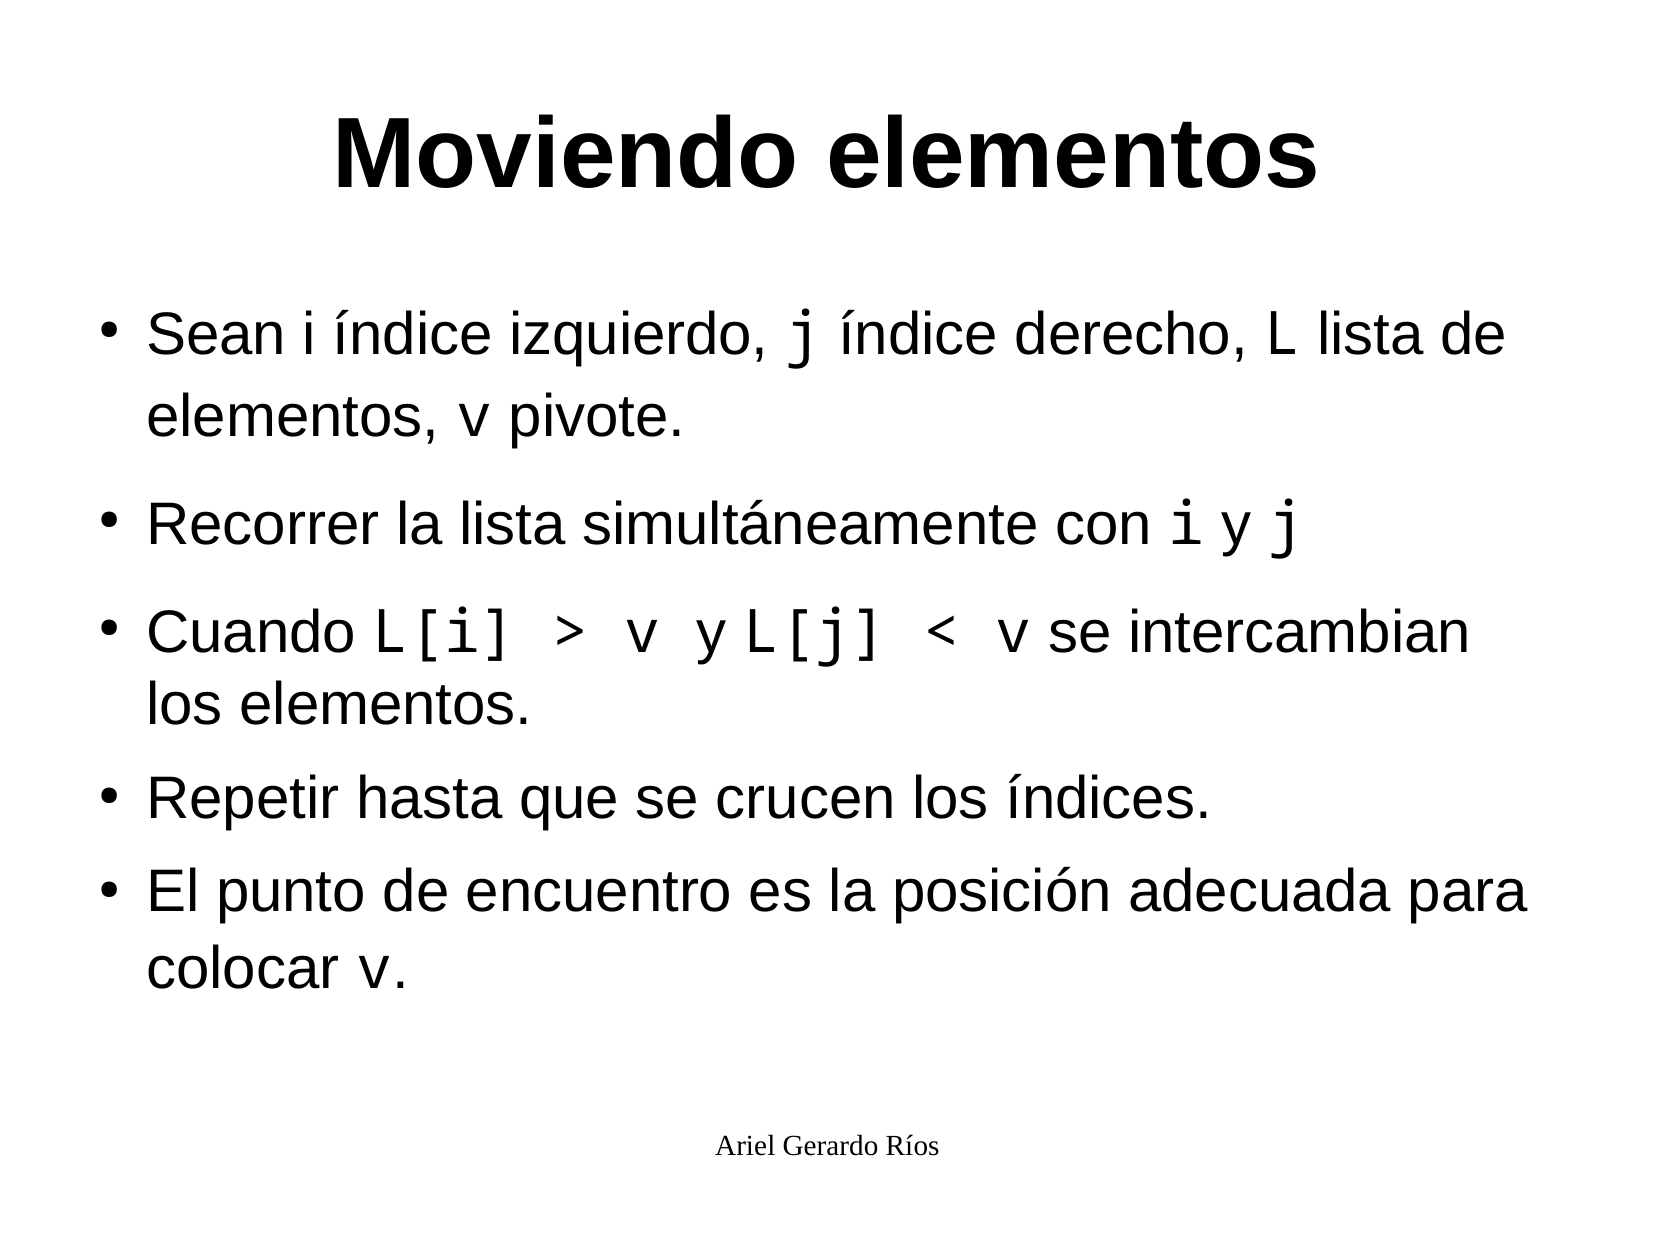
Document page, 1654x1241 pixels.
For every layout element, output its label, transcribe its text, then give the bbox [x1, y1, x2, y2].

list Sean i índice izquierdo, j índice derecho, L lista de elementos, v pivote. Recorrer la lista simultáneamente con i y j Cuando L[i] > v y L[j] < v se intercambian los elementos. Repetir hasta que se crucen los índices. El punto de encuentro es la posición adecuada para colocar v. [82, 290, 1538, 1010]
title Moviendo elementos [82, 49, 1571, 257]
